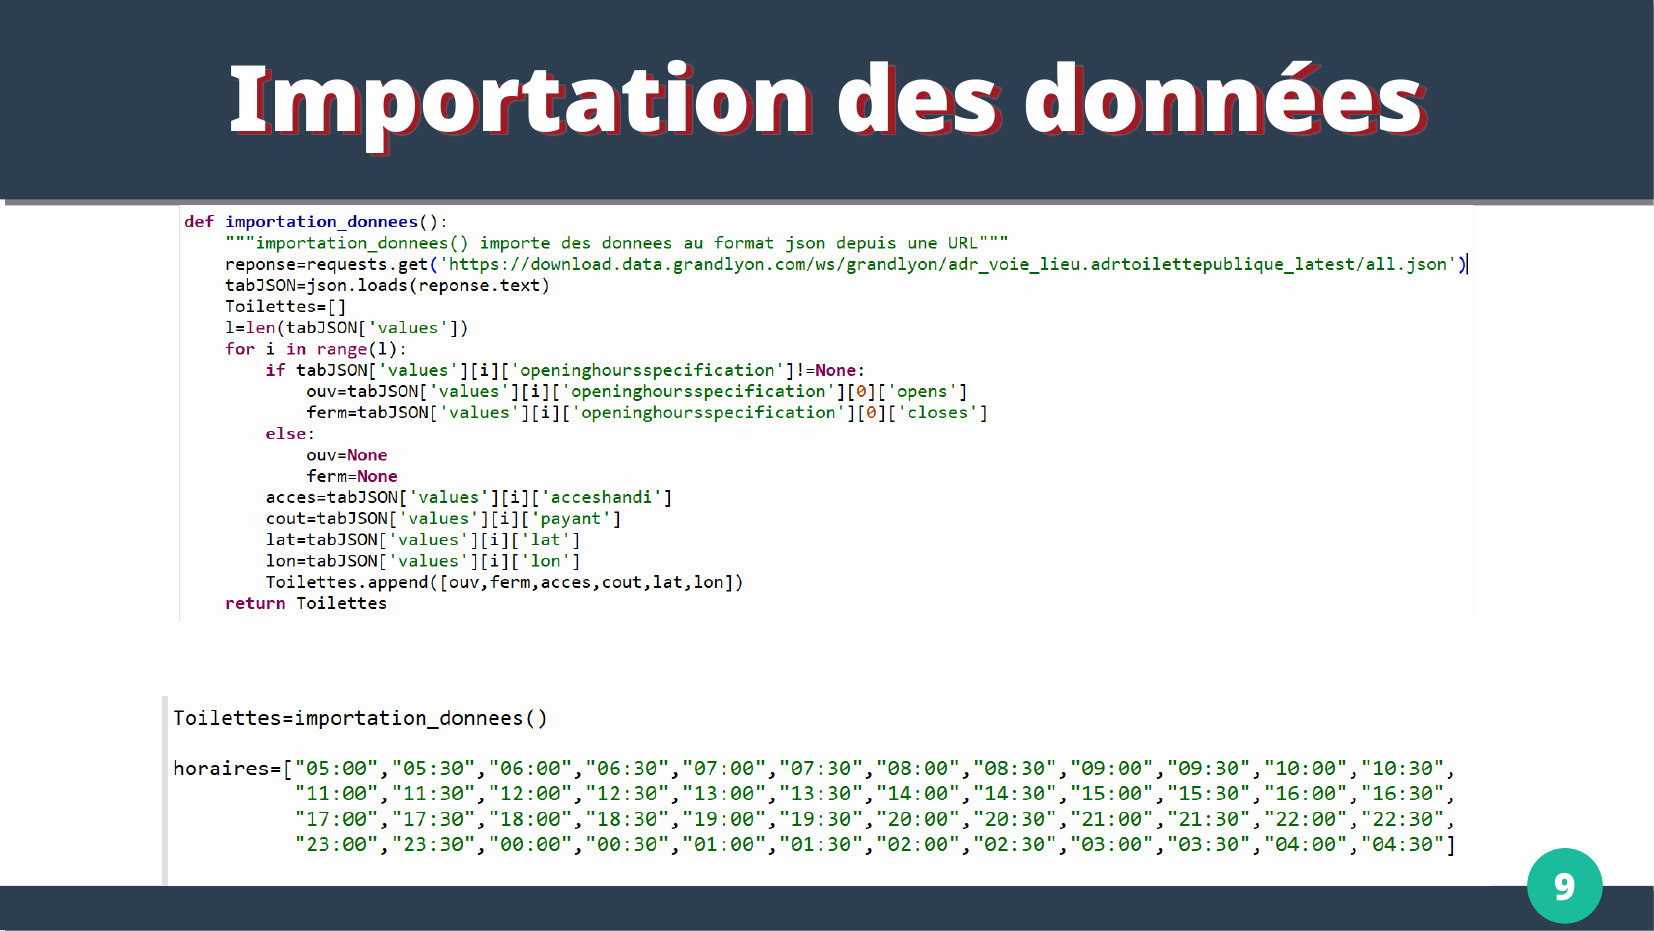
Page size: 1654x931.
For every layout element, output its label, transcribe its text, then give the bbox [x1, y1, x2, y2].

title Importation des données [59, 37, 1595, 155]
picture [162, 696, 1492, 886]
picture [179, 205, 1474, 621]
